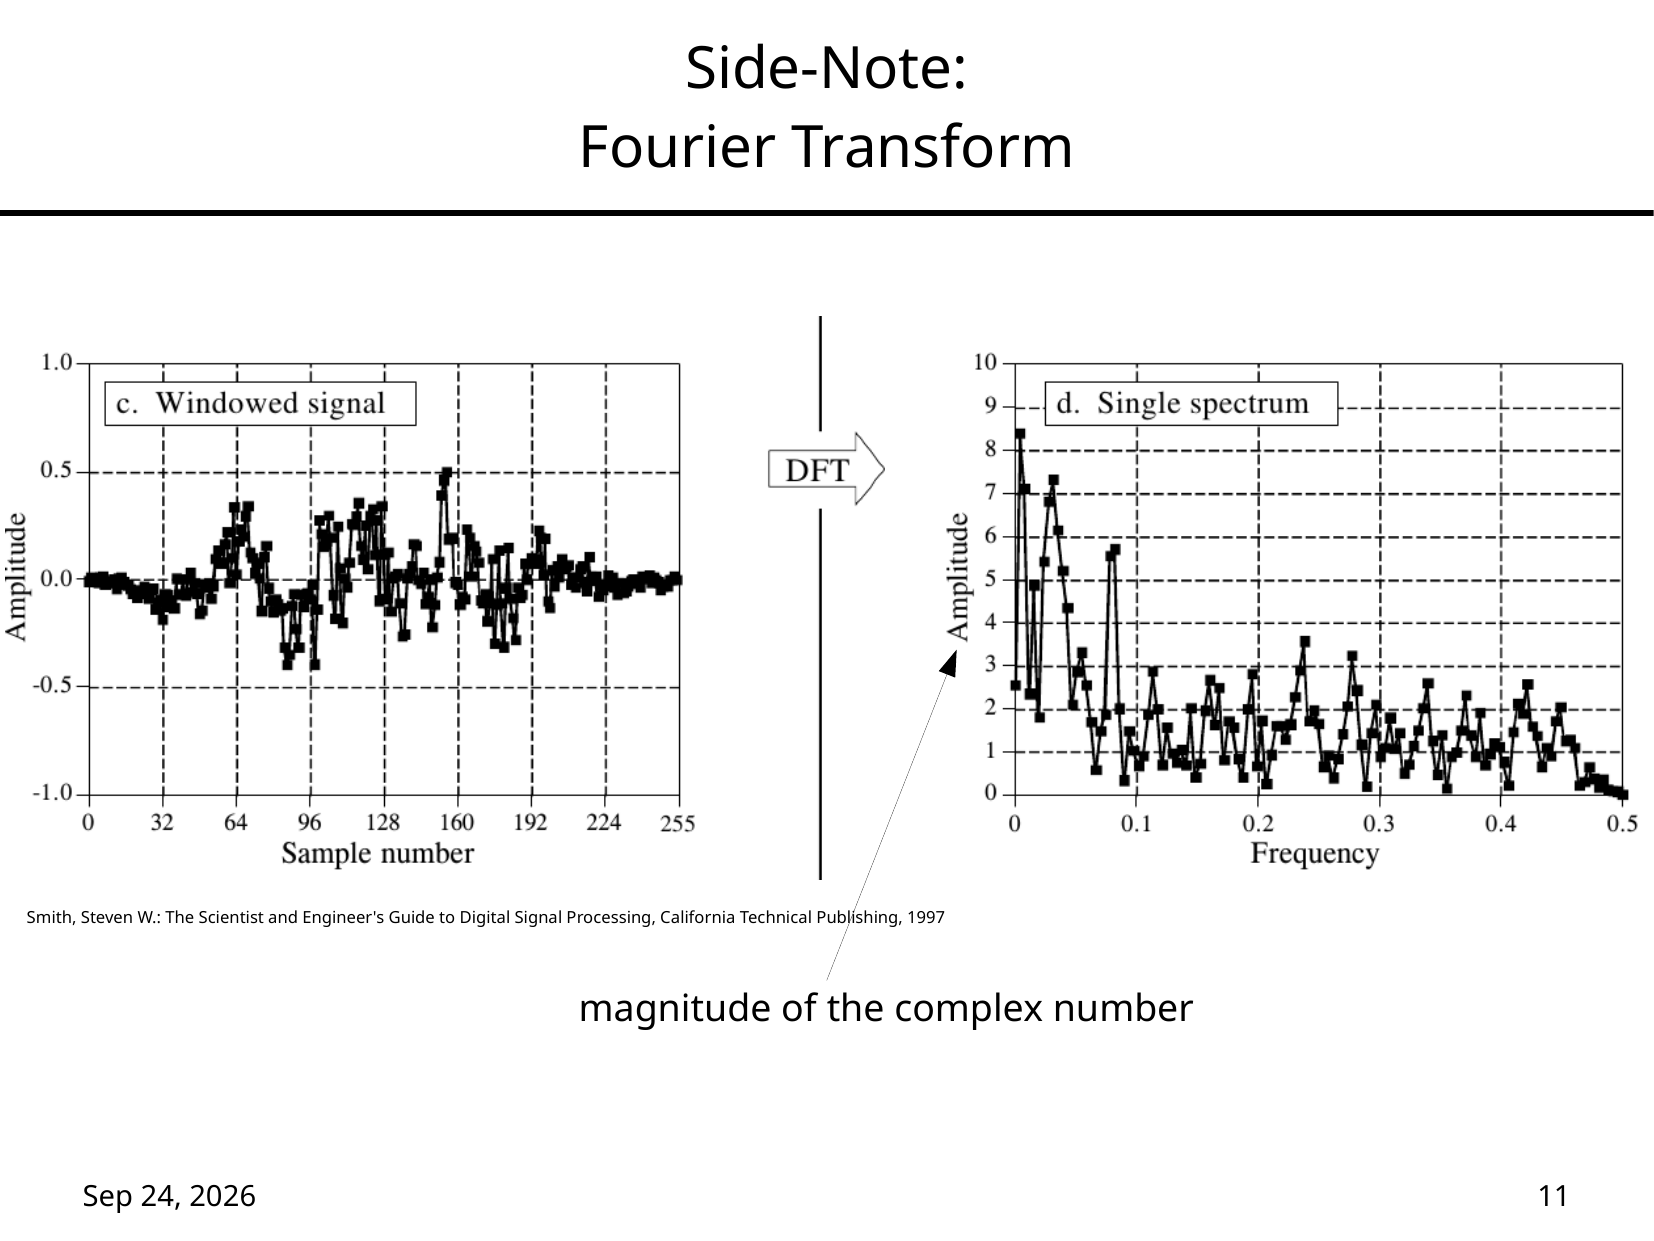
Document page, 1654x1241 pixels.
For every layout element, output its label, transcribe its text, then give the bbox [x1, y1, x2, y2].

text_box Smith, Steven W.: The Scientist and Engineer's Guide to Digital Signal Processing, California Technical Publishing, 1997 [11, 897, 858, 935]
picture [5, 316, 1654, 880]
title Side-Note: Fourier Transform [82, 2, 1571, 210]
text_box magnitude of the complex number [563, 974, 1170, 1040]
